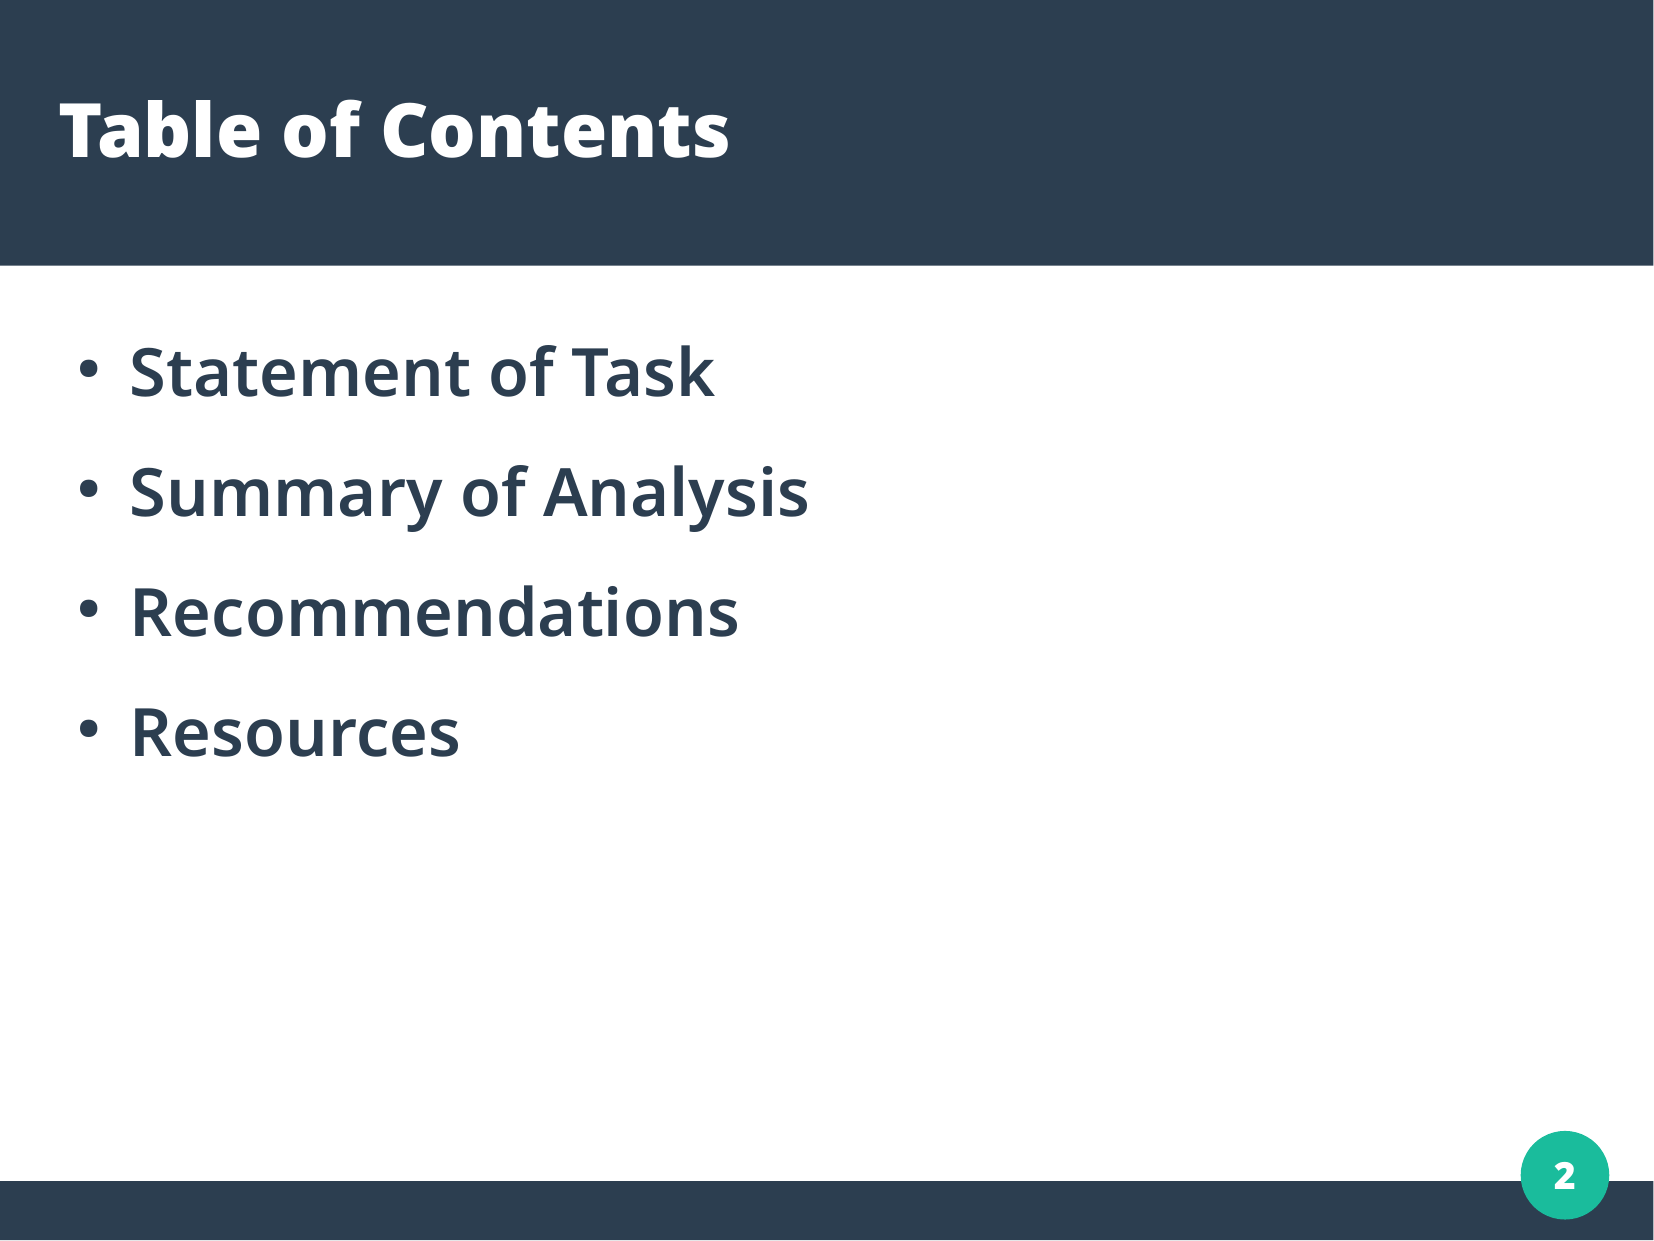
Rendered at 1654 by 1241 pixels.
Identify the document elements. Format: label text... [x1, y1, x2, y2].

list Statement of Task Summary of Analysis Recommendations Resources [59, 324, 1595, 1152]
title Table of Contents [59, 49, 1595, 207]
